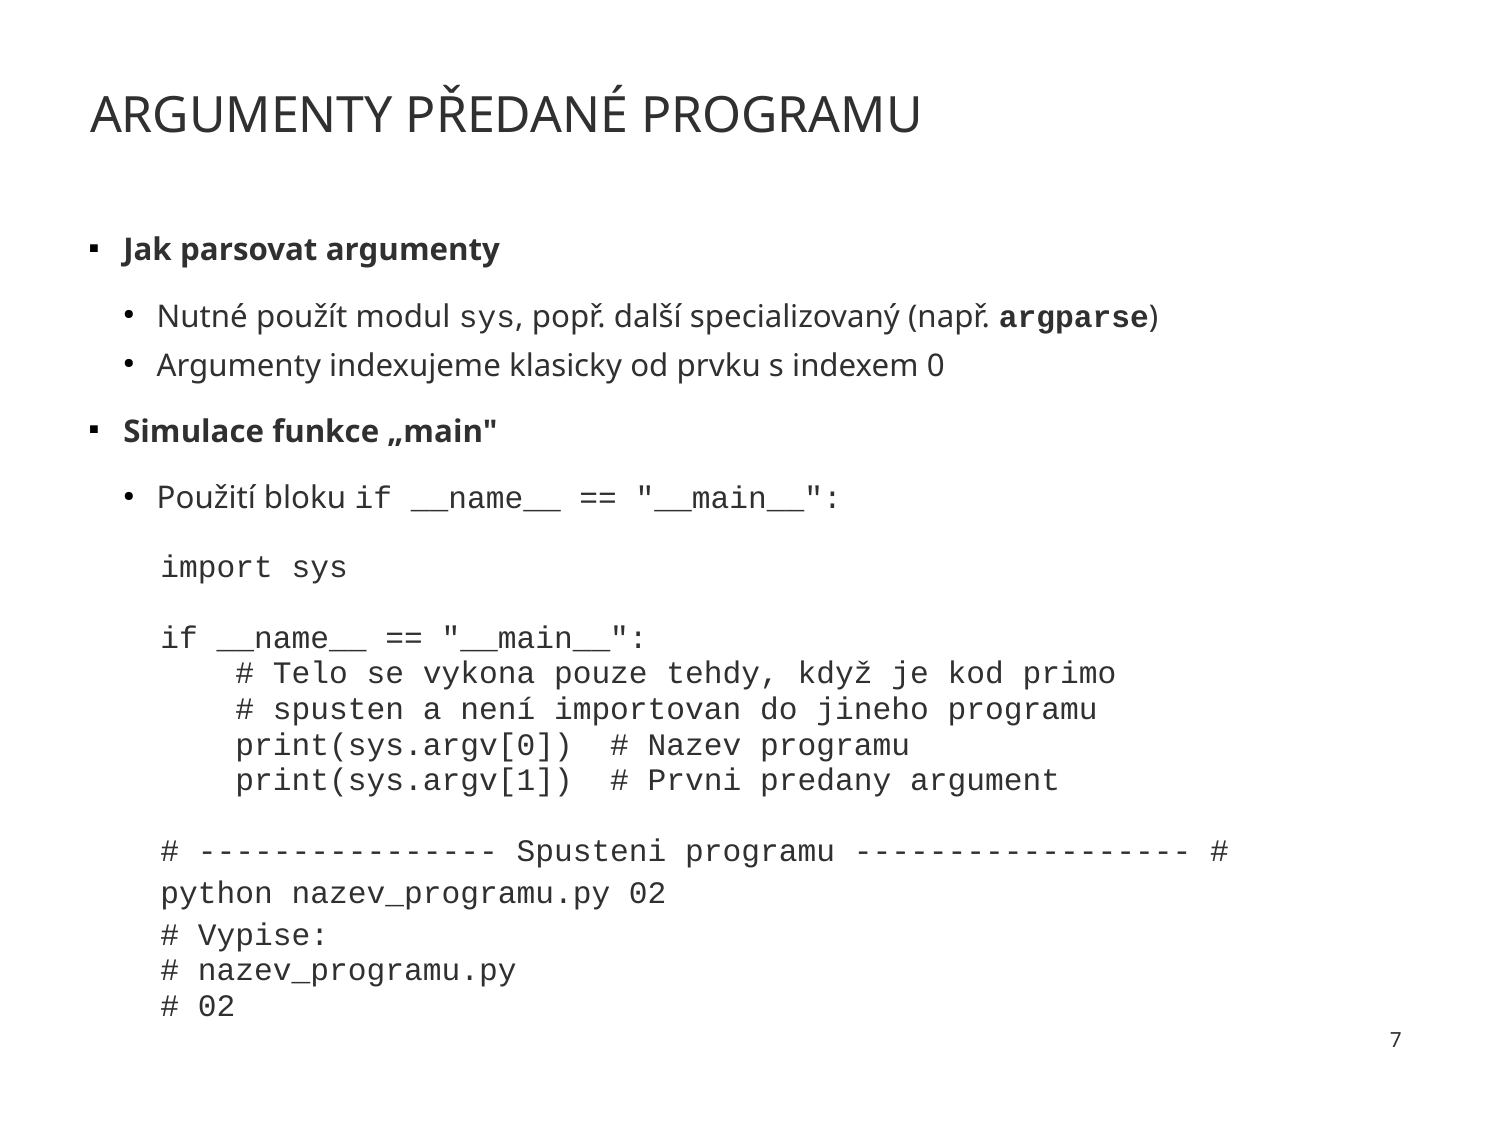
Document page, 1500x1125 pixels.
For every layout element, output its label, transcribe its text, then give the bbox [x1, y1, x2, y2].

list Jak parsovat argumenty Nutné použít modul sys, popř. další specializovaný (např. argparse) Argumenty indexujeme klasicky od prvku s indexem 0 Simulace funkce „main" Použití bloku if __name__ == "__main__": import sys if __name__ == "__main__": # Telo se vykona pouze tehdy, když je kod primo # spusten a není importovan do jineho programu print(sys.argv[0]) # Nazev programu print(sys.argv[1]) # Prvni predany argument # ---------------- Spusteni programu ------------------ # python nazev_programu.py 02 # Vypise: # nazev_programu.py # 02 [75, 219, 1329, 1035]
slide_number <číslo> [1343, 1010, 1417, 1071]
title Argumenty předané programu [75, 66, 1223, 161]
